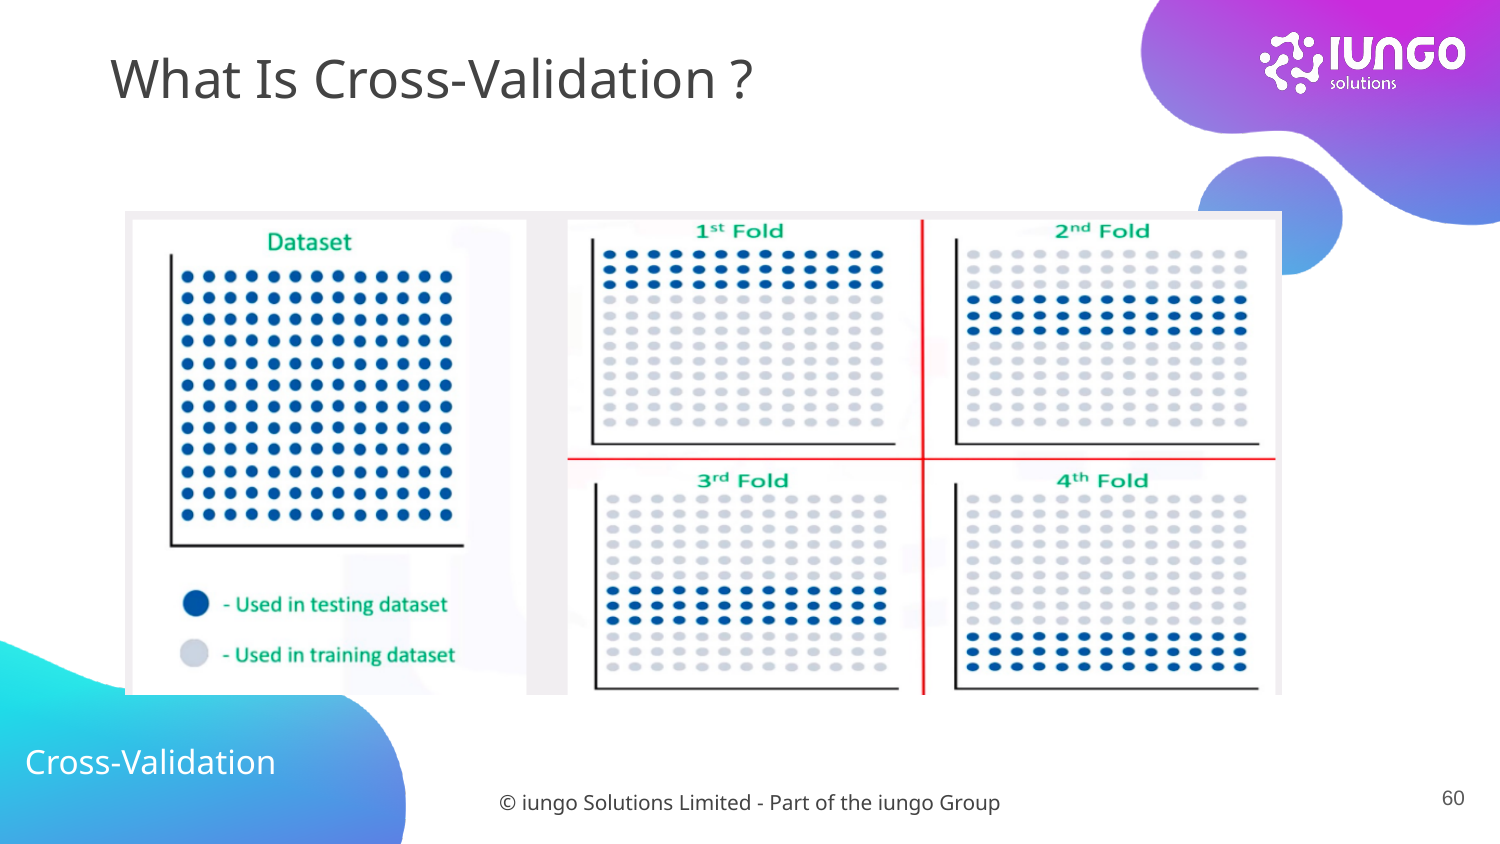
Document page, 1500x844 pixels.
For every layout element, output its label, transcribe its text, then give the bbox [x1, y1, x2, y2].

subtitle Cross-Validation [9, 719, 411, 844]
title What Is Cross-Validation ? [95, 30, 1144, 125]
slide_number <number> [1389, 764, 1480, 830]
picture [0, 0, 1500, 844]
